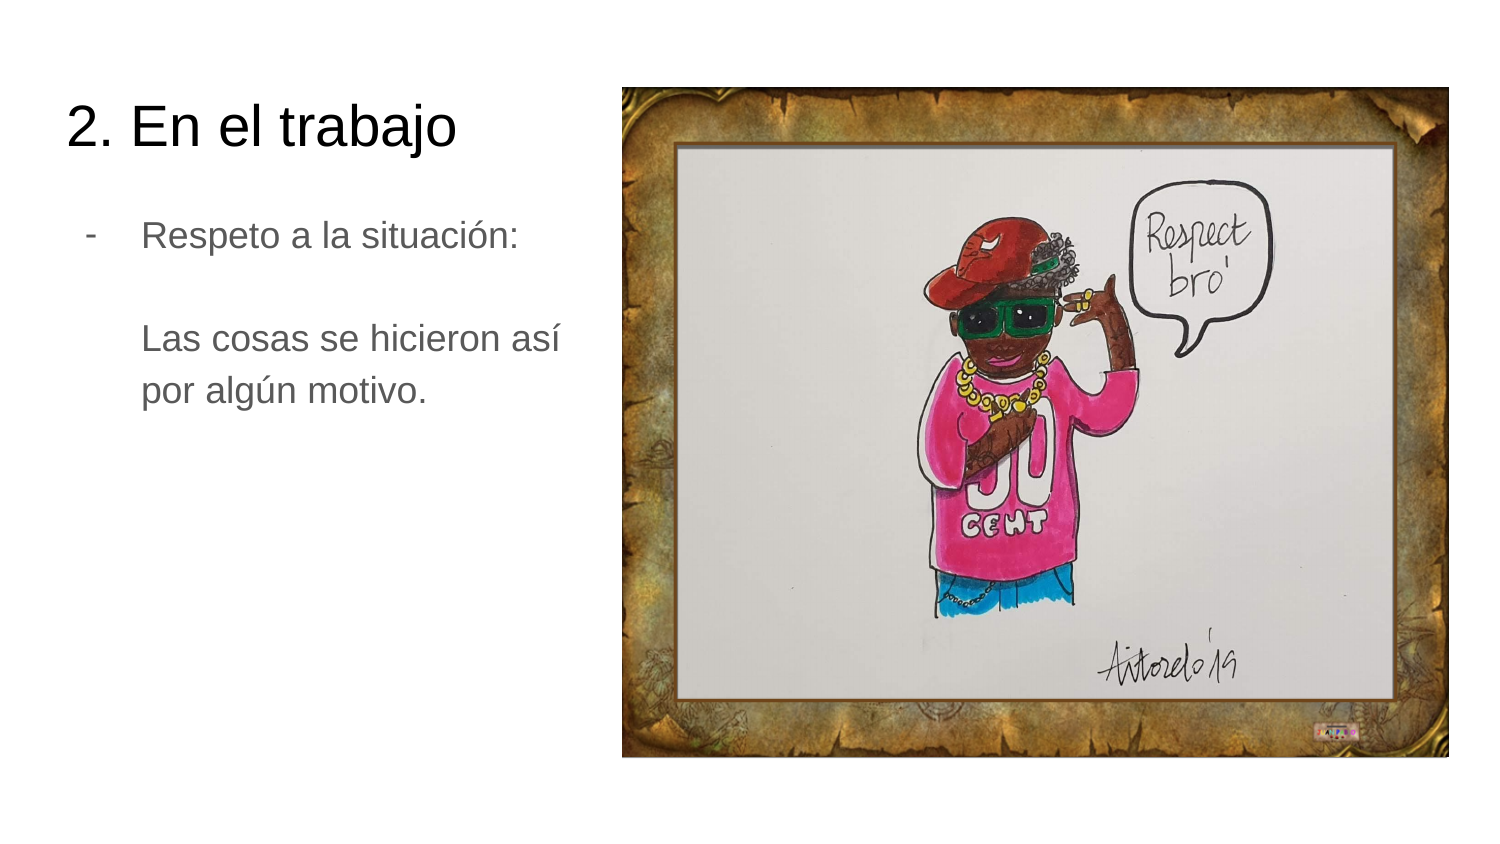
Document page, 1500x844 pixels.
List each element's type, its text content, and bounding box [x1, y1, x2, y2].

title 2. En el trabajo [51, 72, 1449, 167]
list Respeto a la situación: Las cosas se hicieron así por algún motivo. [51, 189, 622, 750]
picture [622, 87, 1449, 757]
